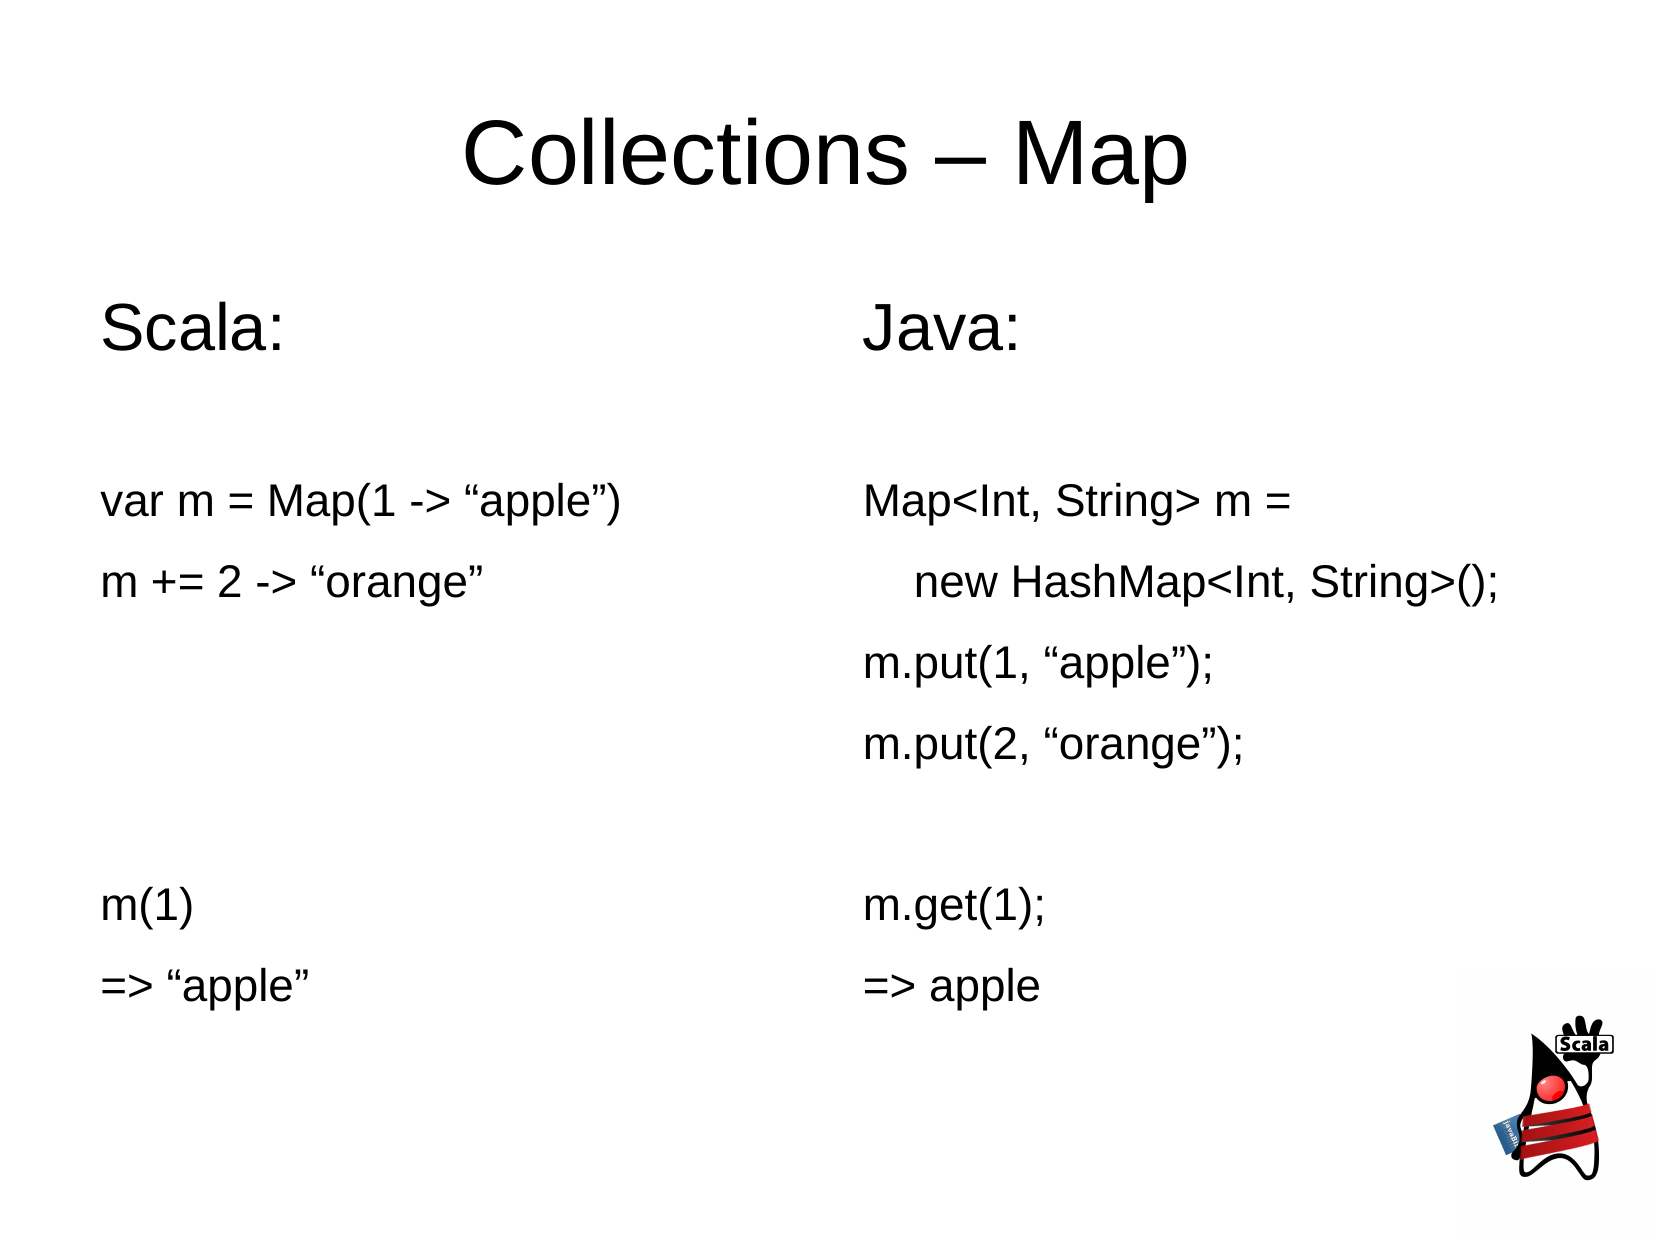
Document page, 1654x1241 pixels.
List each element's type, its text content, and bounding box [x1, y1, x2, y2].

list Scala: var m = Map(1 -> “apple”) m += 2 -> “orange” m(1) => “apple” [82, 290, 809, 1109]
picture [1462, 969, 1654, 1241]
list Java: Map<Int, String> m = new HashMap<Int, String>(); m.put(1, “apple”); m.put(2, “orange”); m.get(1); => apple [845, 290, 1572, 1109]
title Collections – Map [82, 56, 1571, 250]
